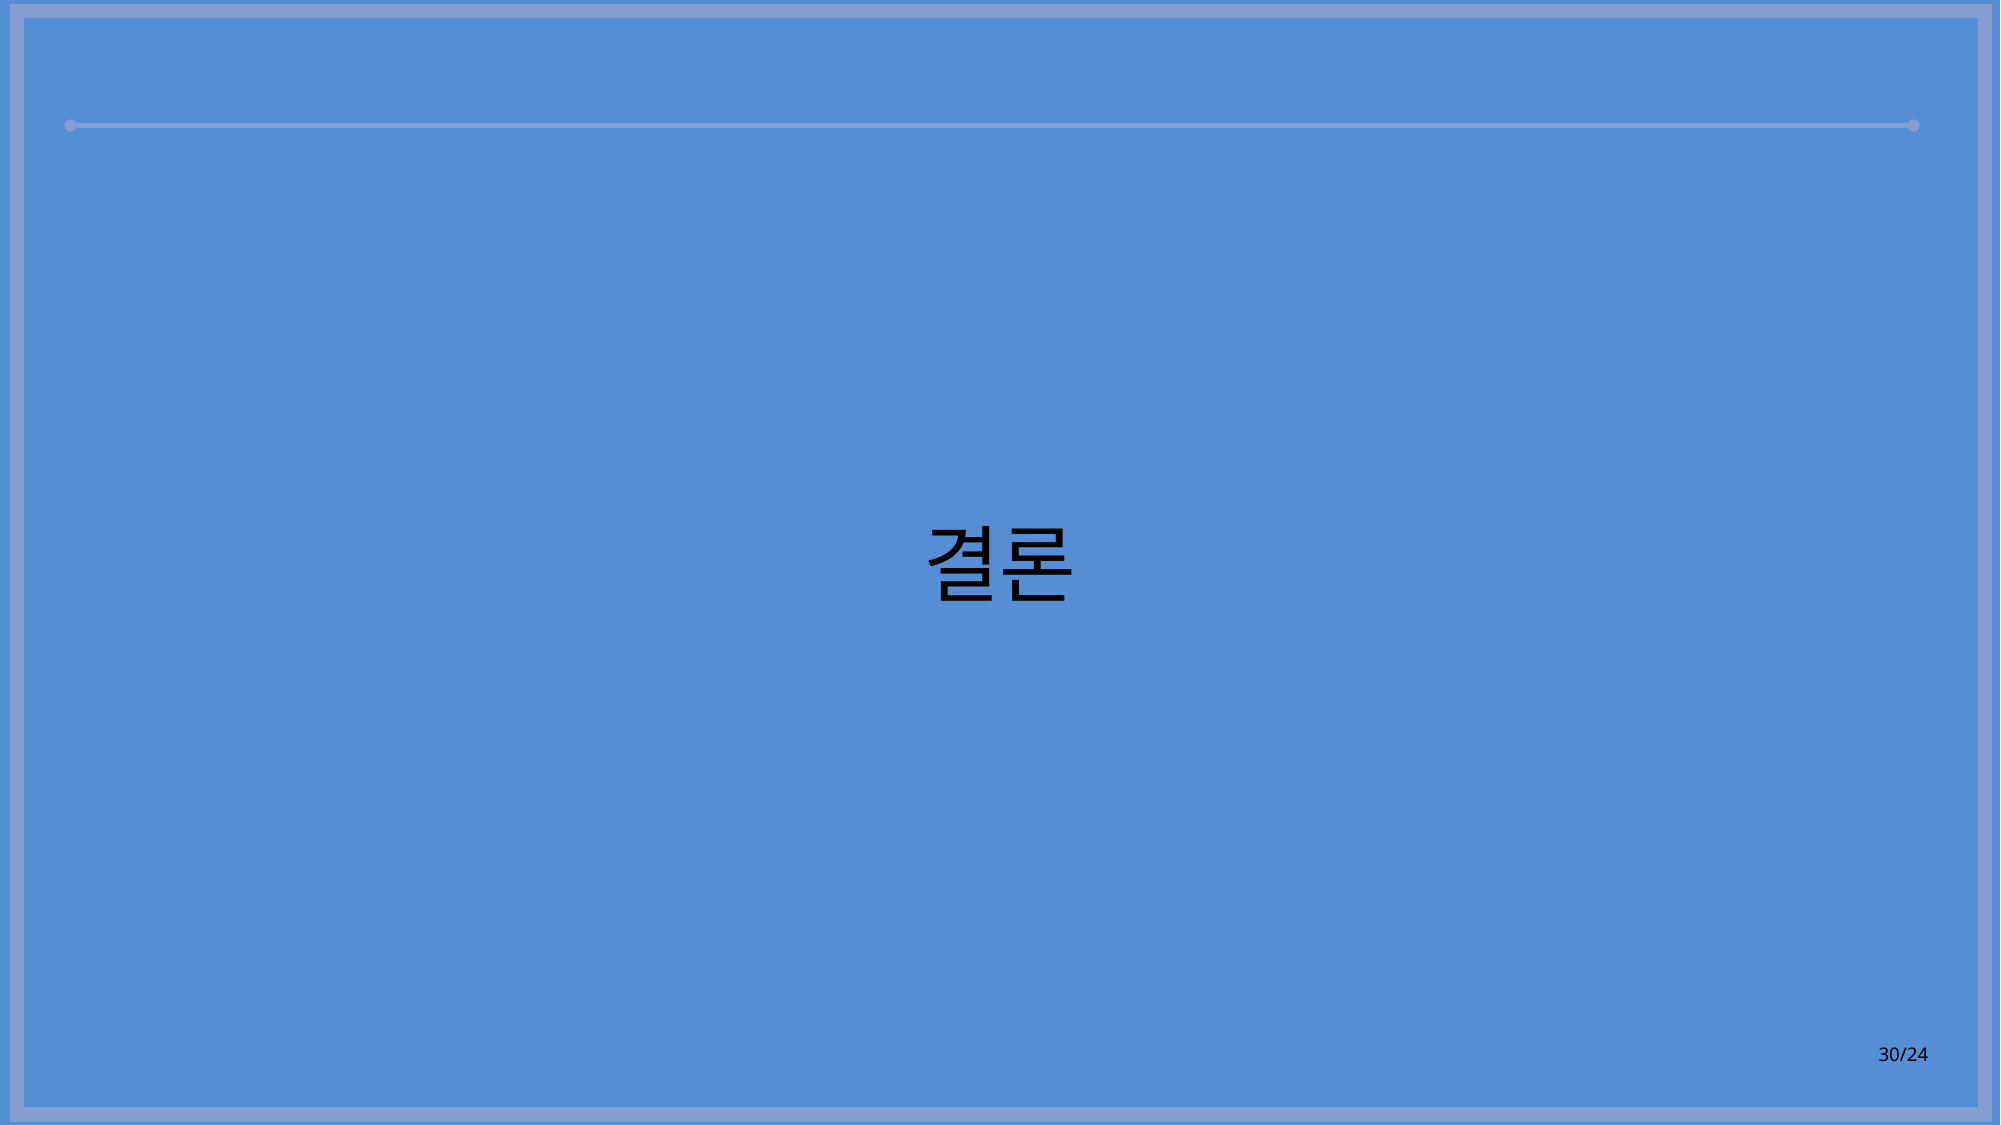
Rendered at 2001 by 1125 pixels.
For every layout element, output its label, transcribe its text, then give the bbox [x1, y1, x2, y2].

text_box 결론 [643, 504, 1356, 620]
